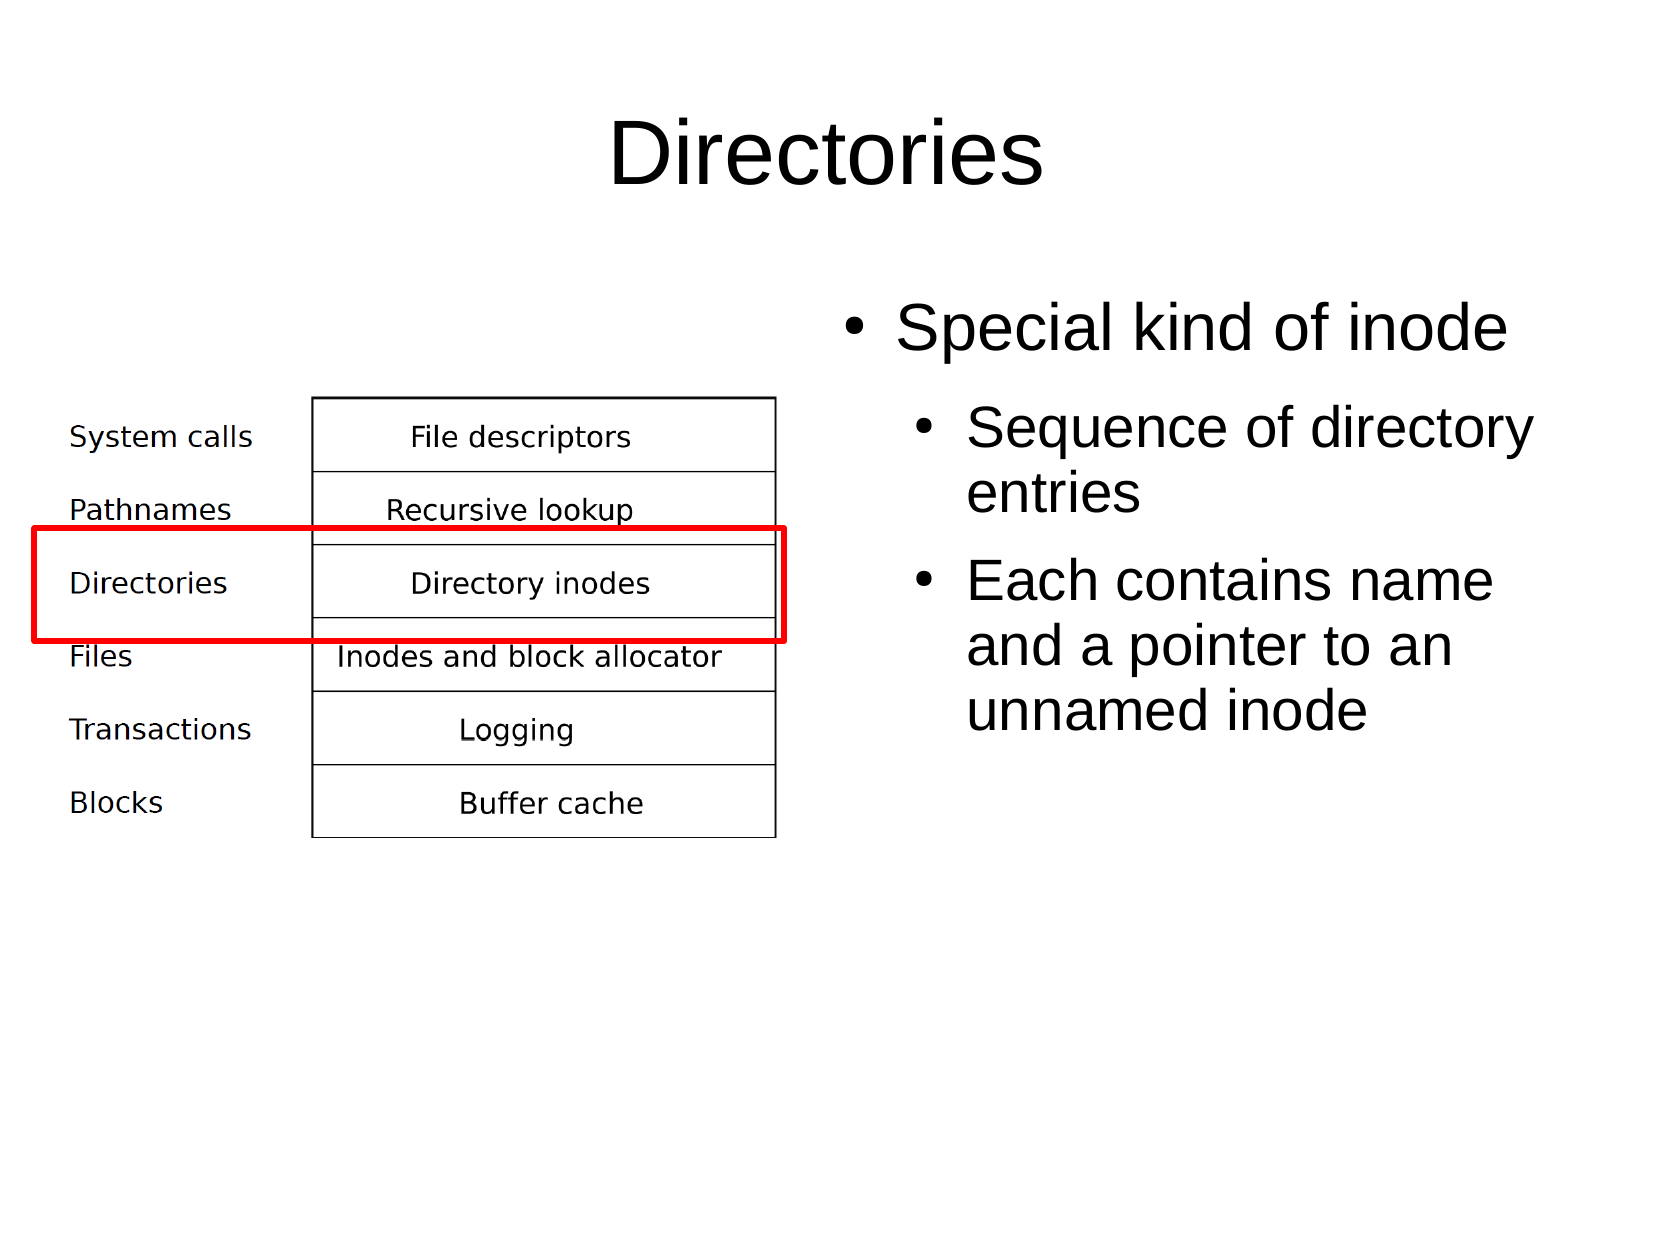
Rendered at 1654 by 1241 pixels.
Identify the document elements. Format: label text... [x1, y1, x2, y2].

list Special kind of inode Sequence of directory entries Each contains name and a pointer to an unnamed inode [825, 290, 1571, 1010]
picture [58, 531, 781, 638]
title Directories [82, 49, 1571, 257]
picture [58, 375, 788, 845]
